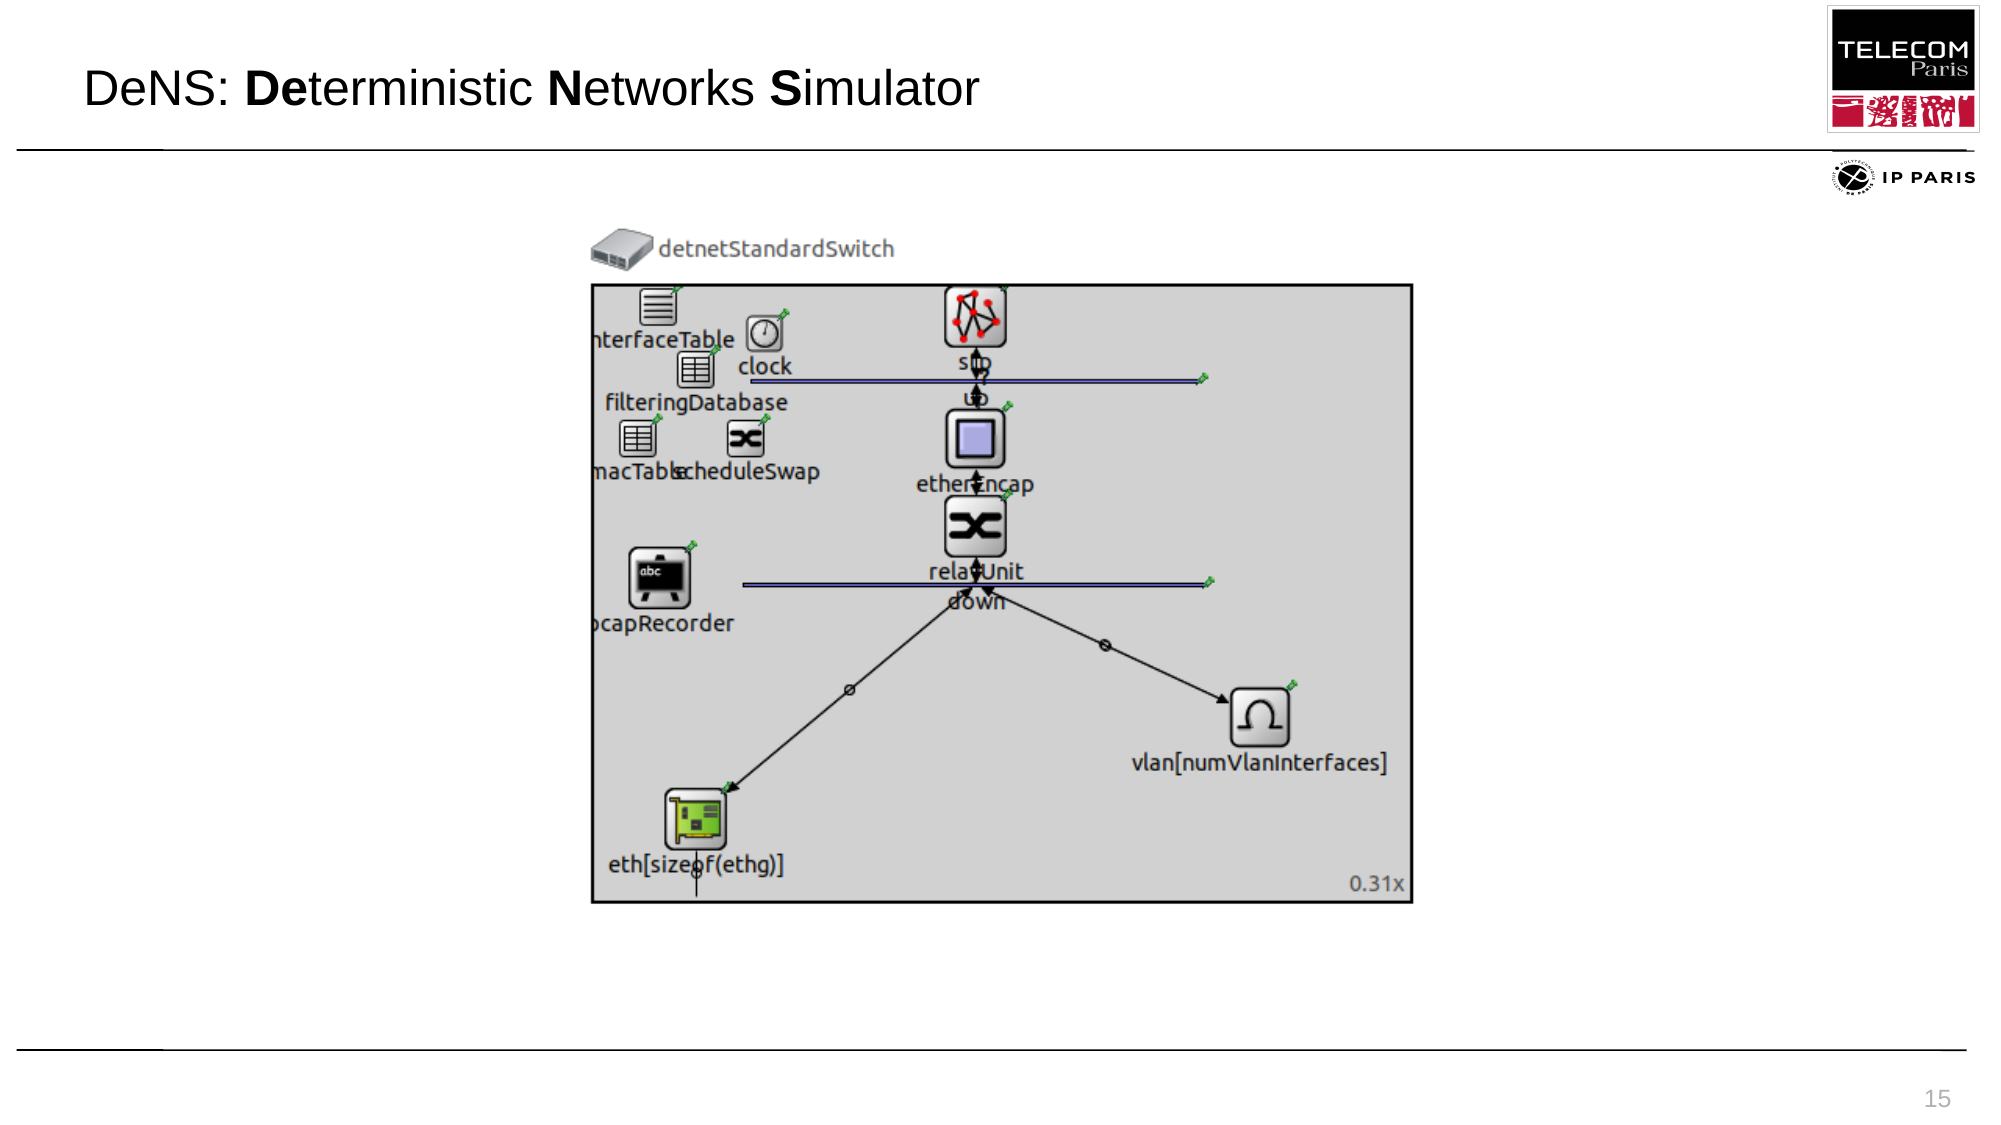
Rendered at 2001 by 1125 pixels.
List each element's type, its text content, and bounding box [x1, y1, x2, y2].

title DeNS: Deterministic Networks Simulator [83, 13, 1933, 153]
picture [1810, 0, 2000, 207]
picture [585, 218, 1426, 915]
slide_number <number> [1485, 1067, 1967, 1125]
